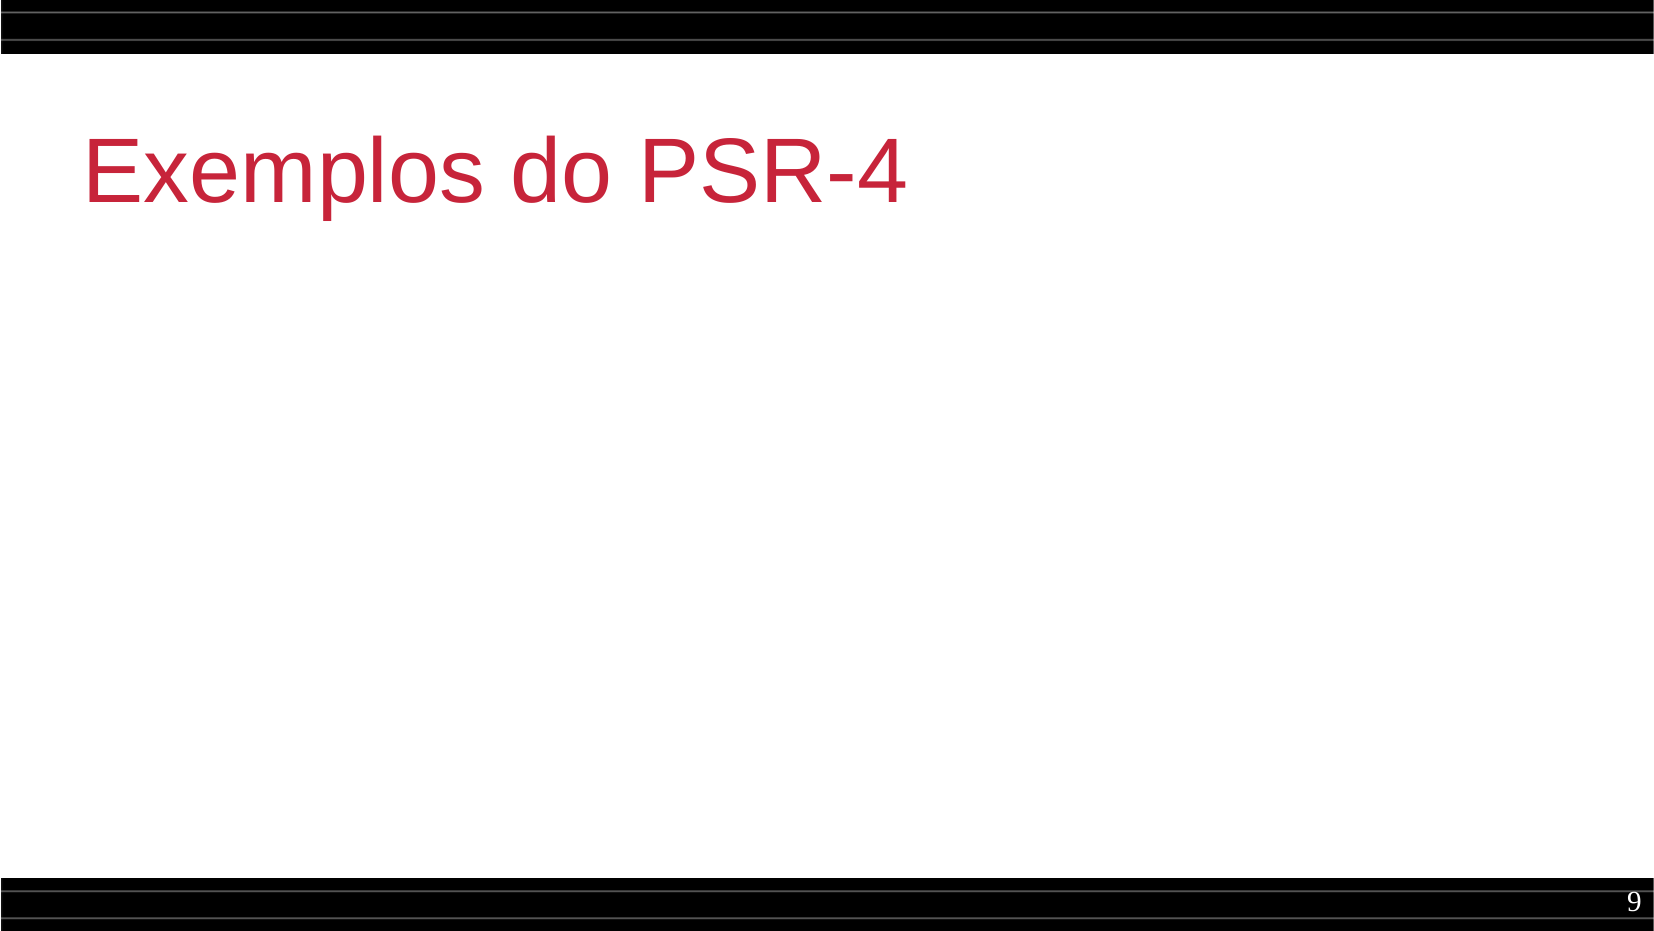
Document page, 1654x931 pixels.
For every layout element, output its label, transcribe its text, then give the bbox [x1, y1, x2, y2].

picture [1, 878, 1654, 931]
picture [1, 0, 1654, 54]
title Exemplos do PSR-4 [82, 92, 1571, 249]
